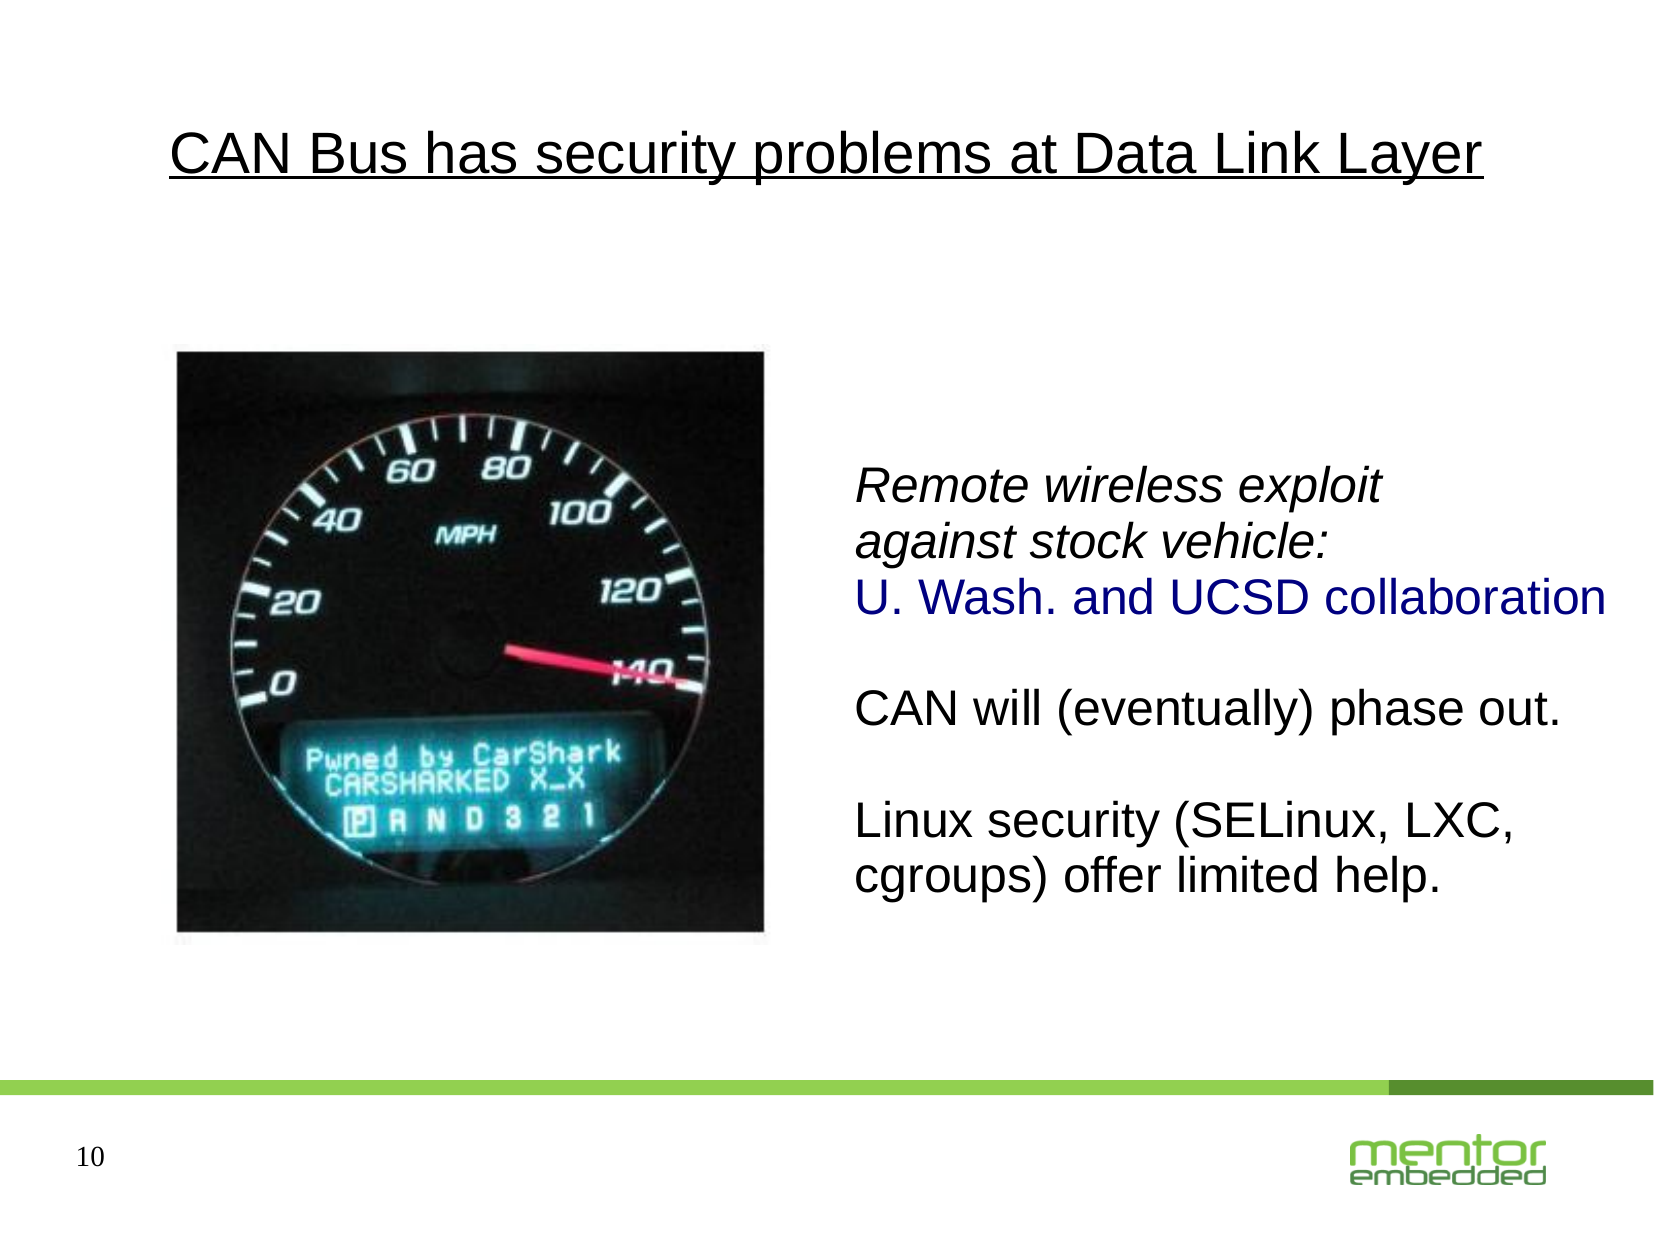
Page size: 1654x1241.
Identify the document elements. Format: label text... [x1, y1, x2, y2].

picture [1350, 1134, 1546, 1185]
text_box Remote wireless exploit against stock vehicle: U. Wash. and UCSD collaboration CAN will (eventually) phase out. Linux security (SELinux, LXC, cgroups) offer limited help. [840, 450, 1654, 911]
picture [161, 344, 781, 946]
title CAN Bus has security problems at Data Link Layer [82, 49, 1571, 257]
